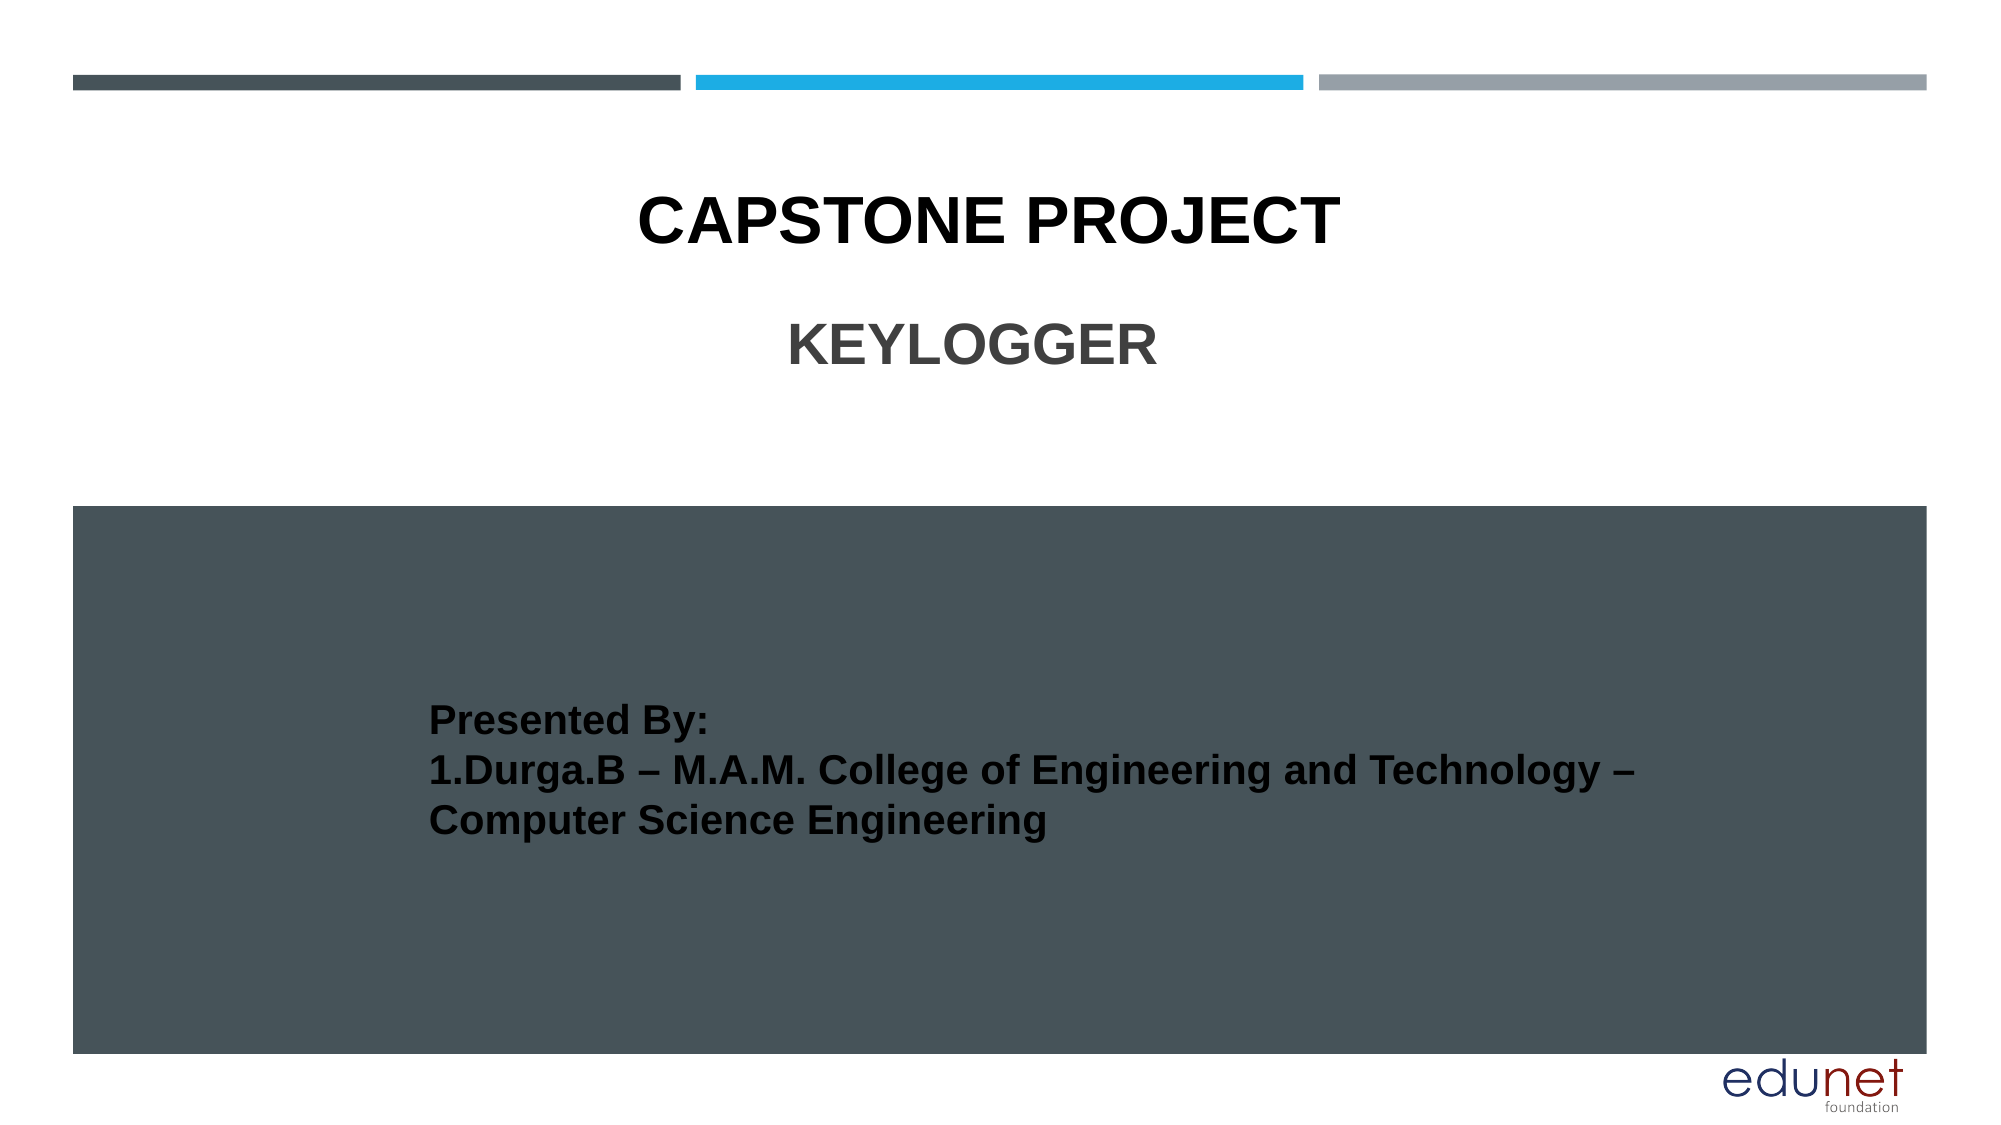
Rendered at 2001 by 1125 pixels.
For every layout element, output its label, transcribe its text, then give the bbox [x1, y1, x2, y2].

text_box CAPSTONE PROJECT [0, 169, 2000, 265]
picture [1719, 1056, 1905, 1116]
title KEYLOGGER [222, 298, 1723, 460]
text_box Presented By: 1.Durga.B – M.A.M. College of Engineering and Technology – Computer Science Engineering [413, 685, 1723, 851]
